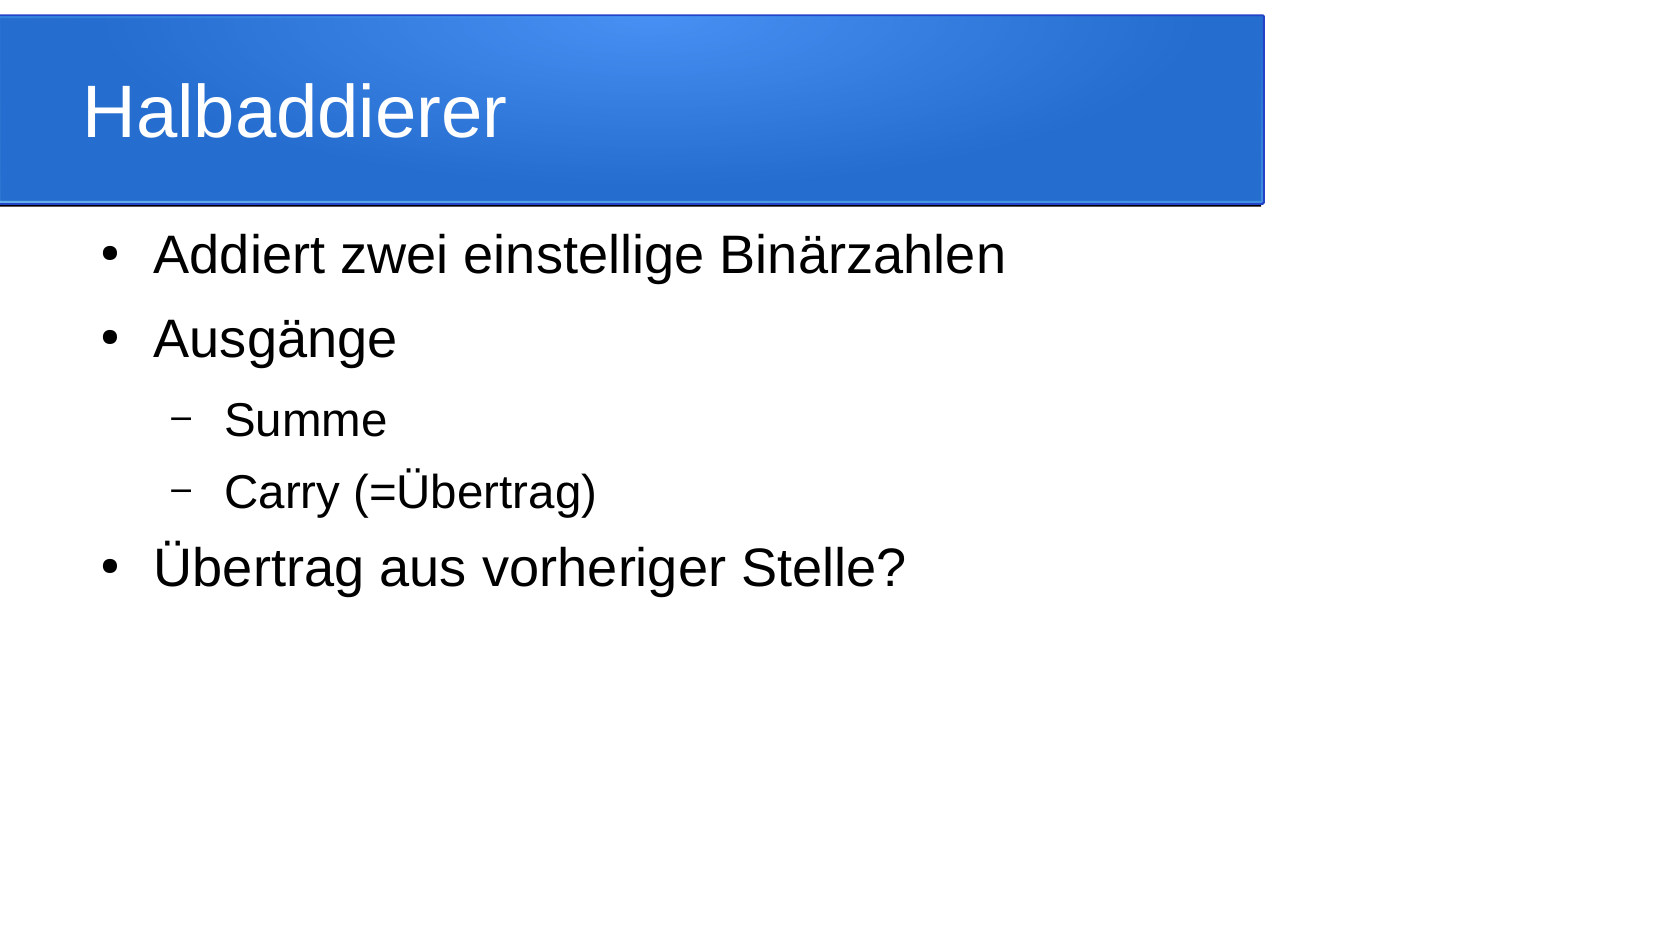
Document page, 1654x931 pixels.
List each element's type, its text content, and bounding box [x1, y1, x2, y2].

title Halbaddierer [82, 35, 1235, 189]
list Addiert zwei einstellige Binärzahlen Ausgänge Summe Carry (=Übertrag) Übertrag aus vorheriger Stelle? [82, 224, 1571, 764]
